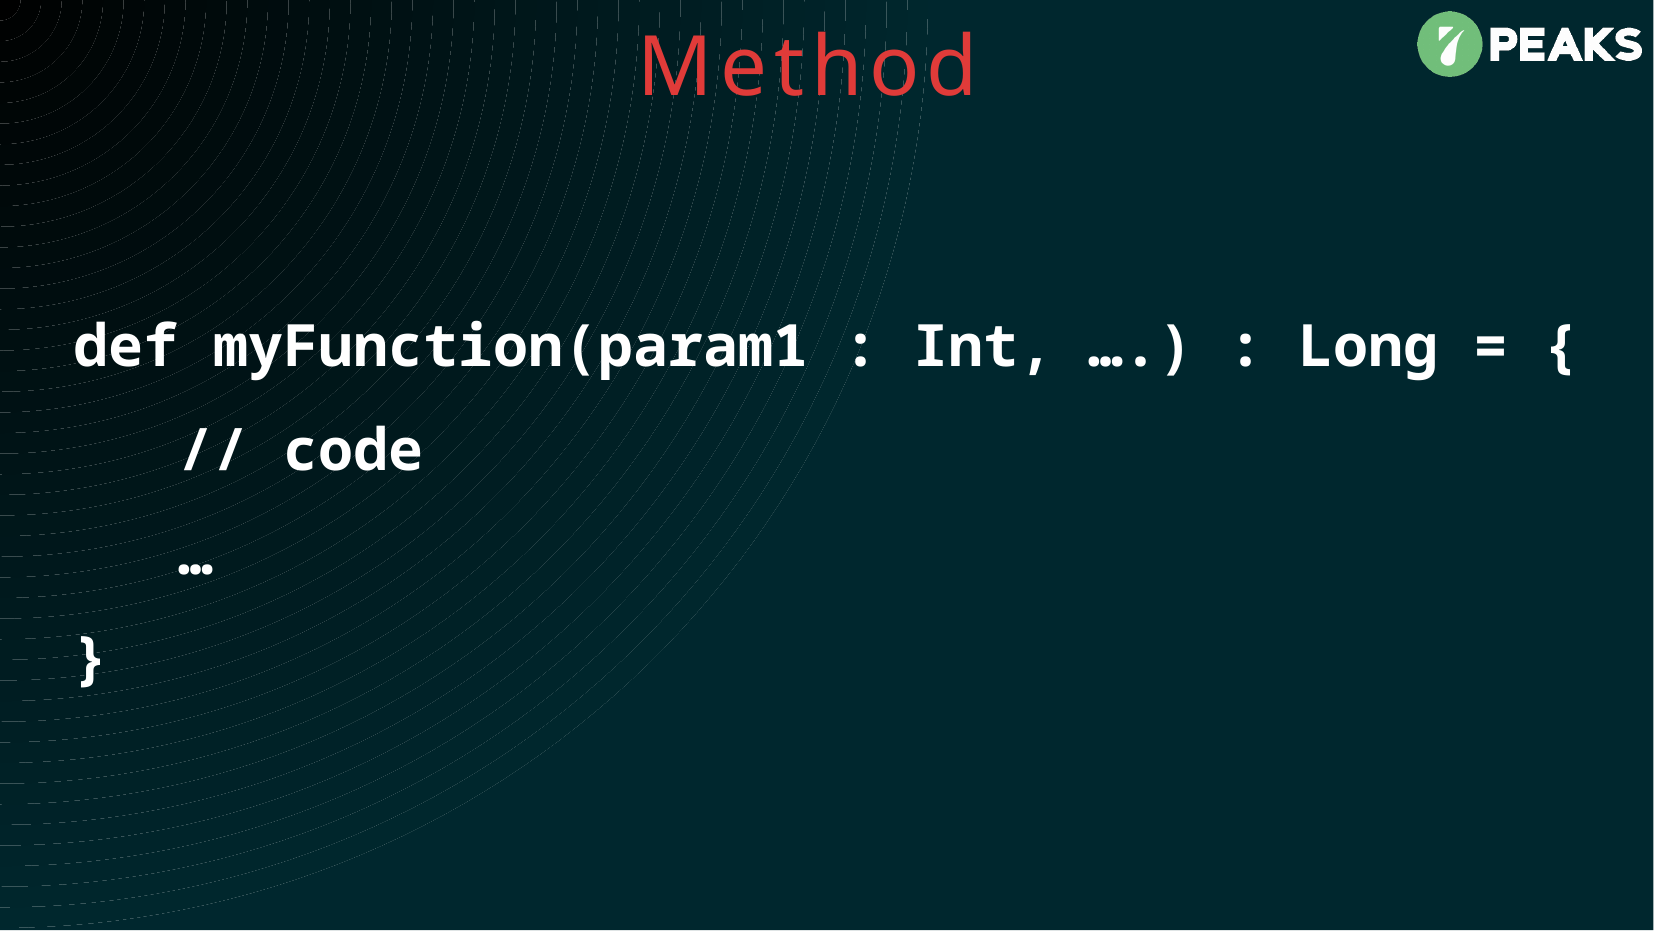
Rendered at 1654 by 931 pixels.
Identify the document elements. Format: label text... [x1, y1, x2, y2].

text_box Method [623, 0, 1031, 142]
picture [1417, 11, 1642, 77]
text_box def myFunction(param1 : Int, ….) : Long = { // code … } [59, 296, 1595, 719]
